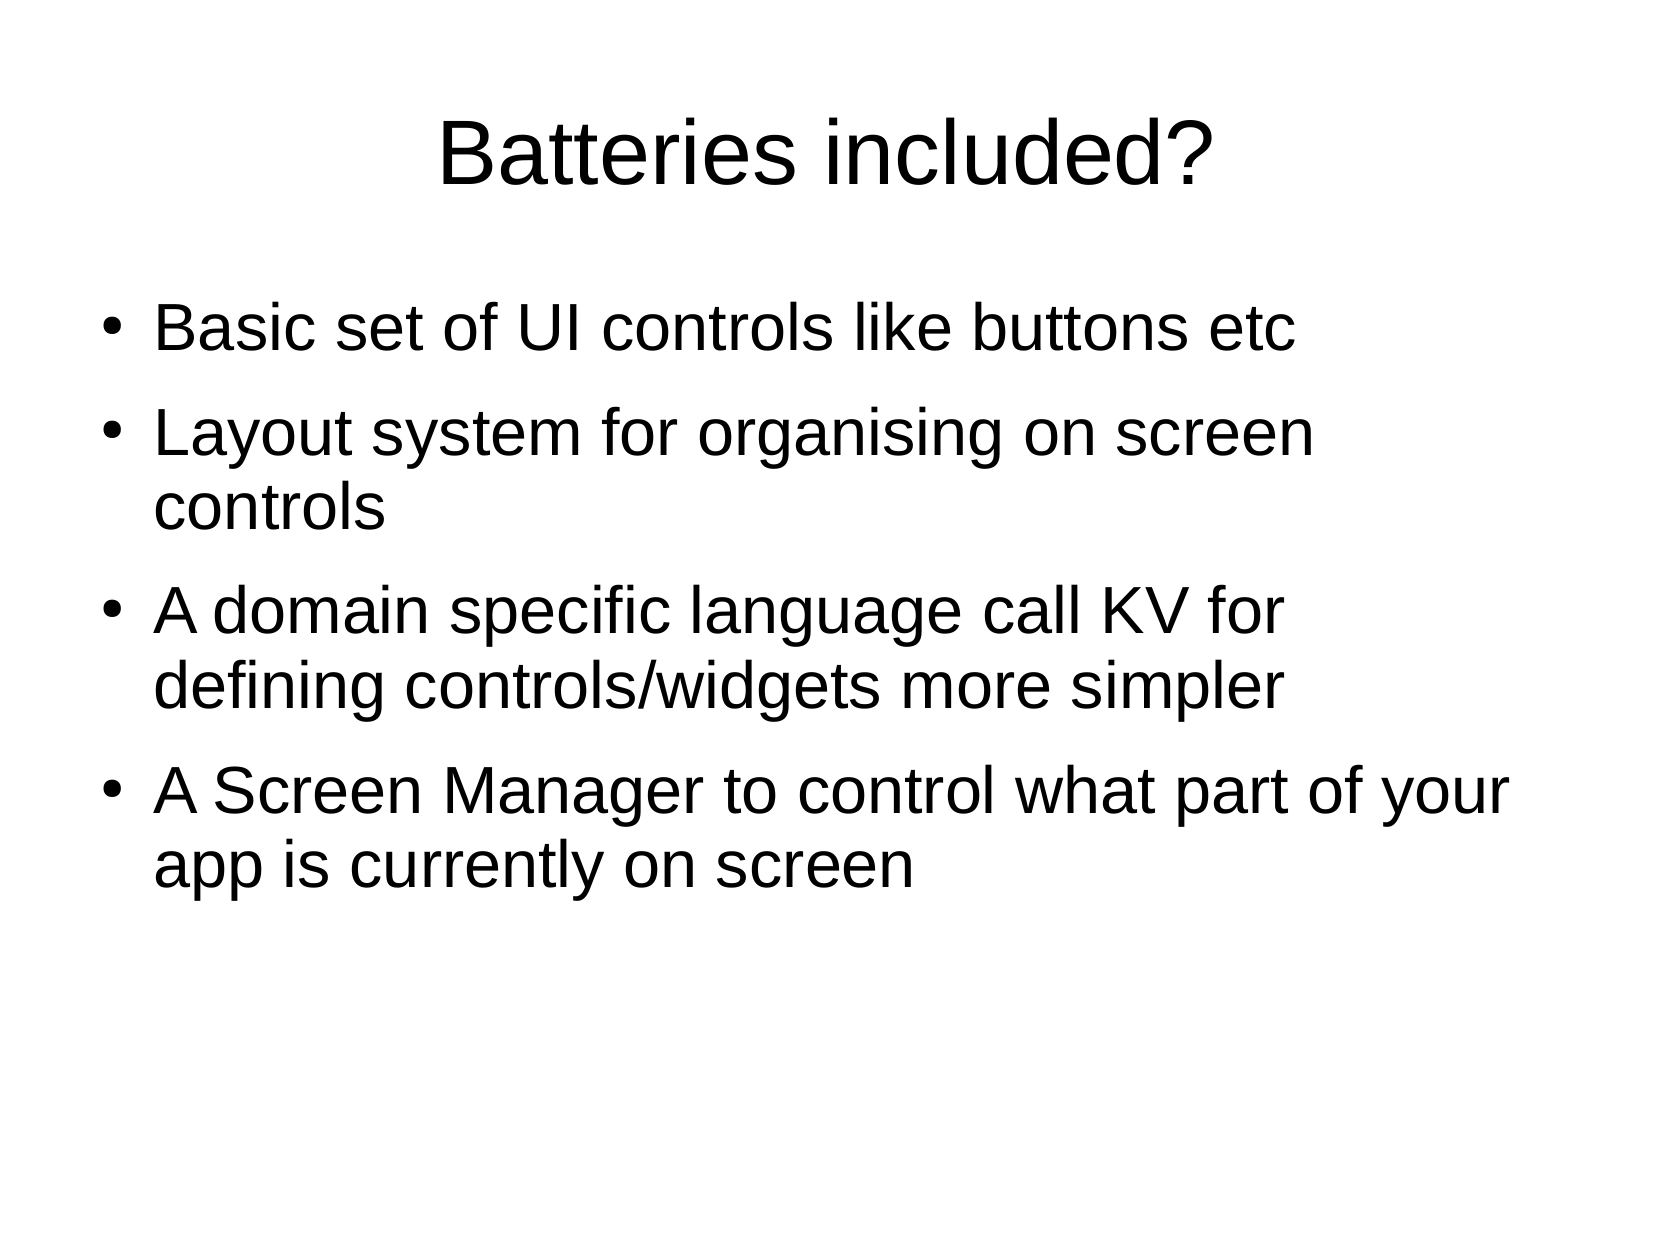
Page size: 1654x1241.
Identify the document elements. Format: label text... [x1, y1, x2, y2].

list Basic set of UI controls like buttons etc Layout system for organising on screen controls A domain specific language call KV for defining controls/widgets more simpler A Screen Manager to control what part of your app is currently on screen [82, 290, 1538, 1010]
title Batteries included? [82, 49, 1571, 257]
